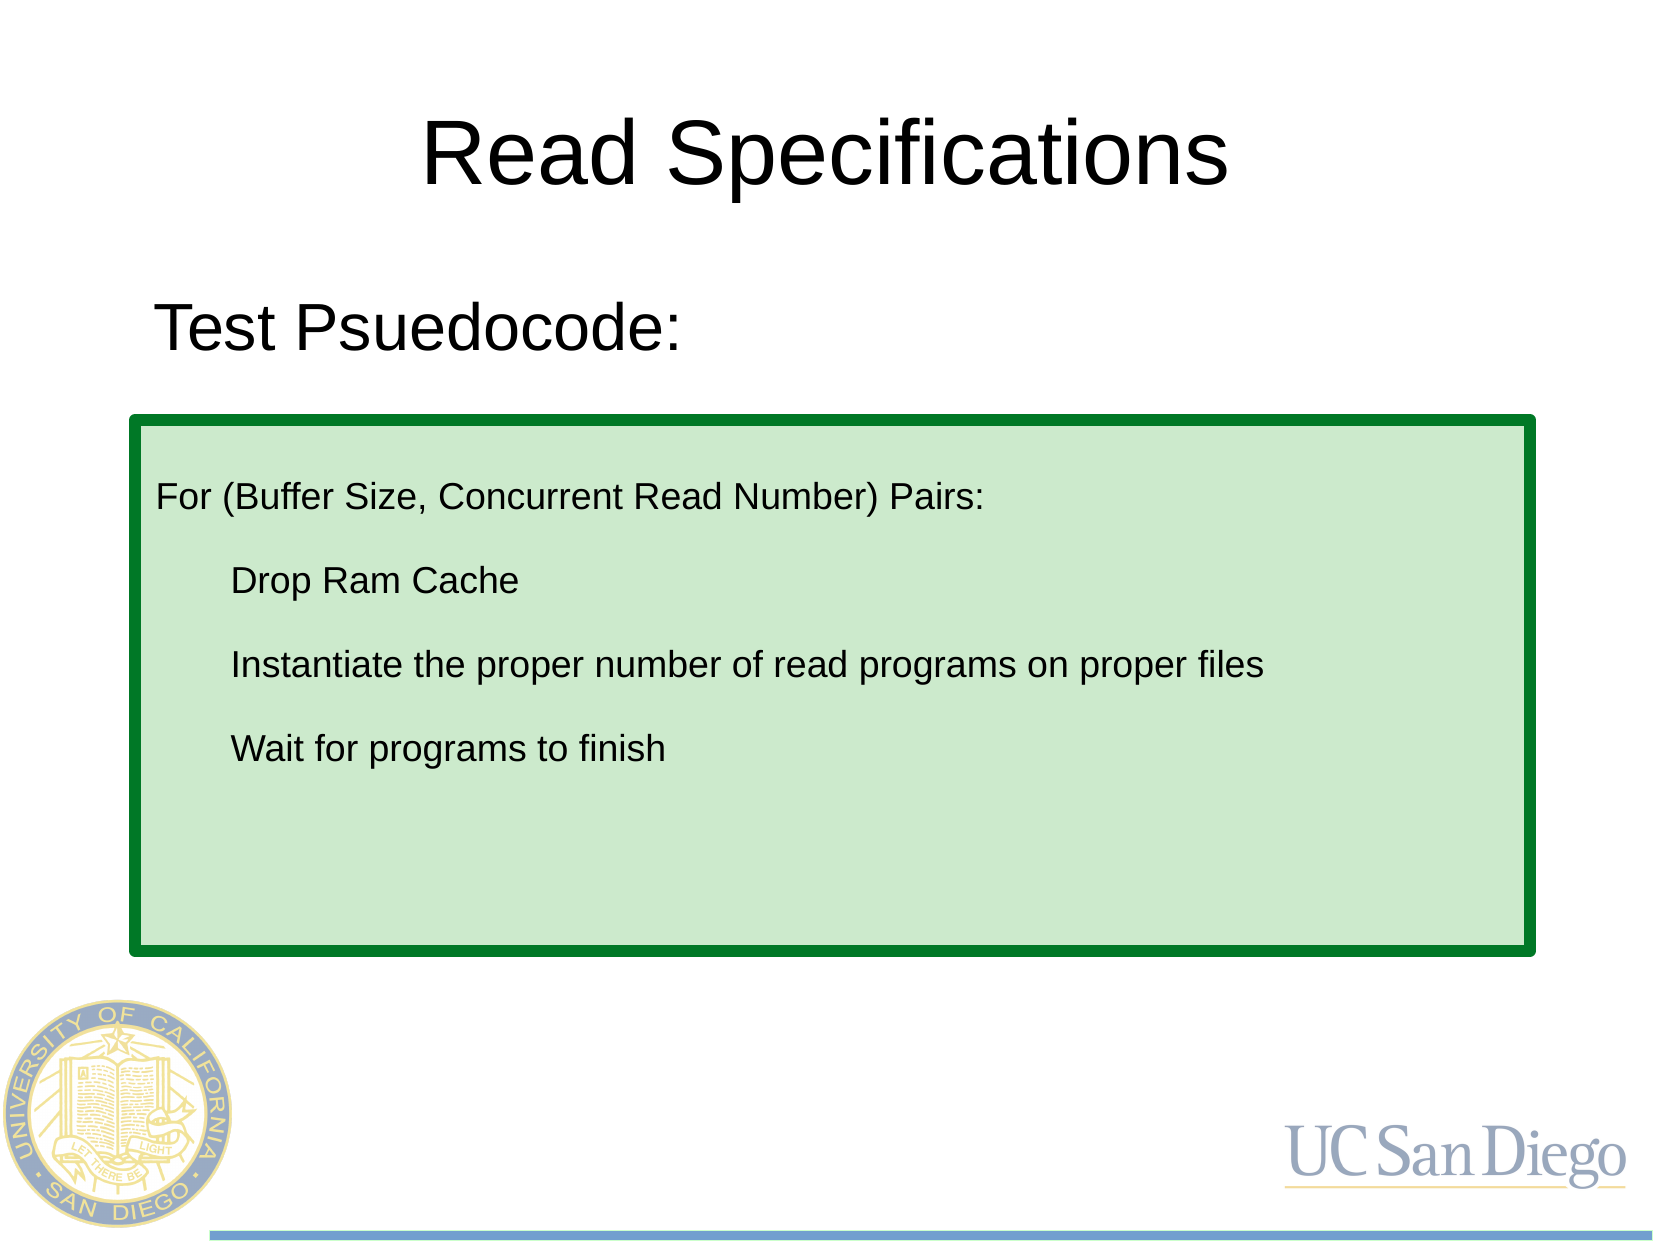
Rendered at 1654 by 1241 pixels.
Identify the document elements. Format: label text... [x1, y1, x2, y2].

picture [1253, 1089, 1653, 1230]
text_box [209, 1230, 1653, 1241]
title Read Specifications [82, 49, 1571, 257]
list Test Psuedocode: [82, 290, 1571, 1010]
text_box For (Buffer Size, Concurrent Read Number) Pairs: Drop Ram Cache Instantiate the proper number of read programs on proper files Wait for programs to finish [135, 420, 1531, 951]
picture [0, 995, 234, 1231]
